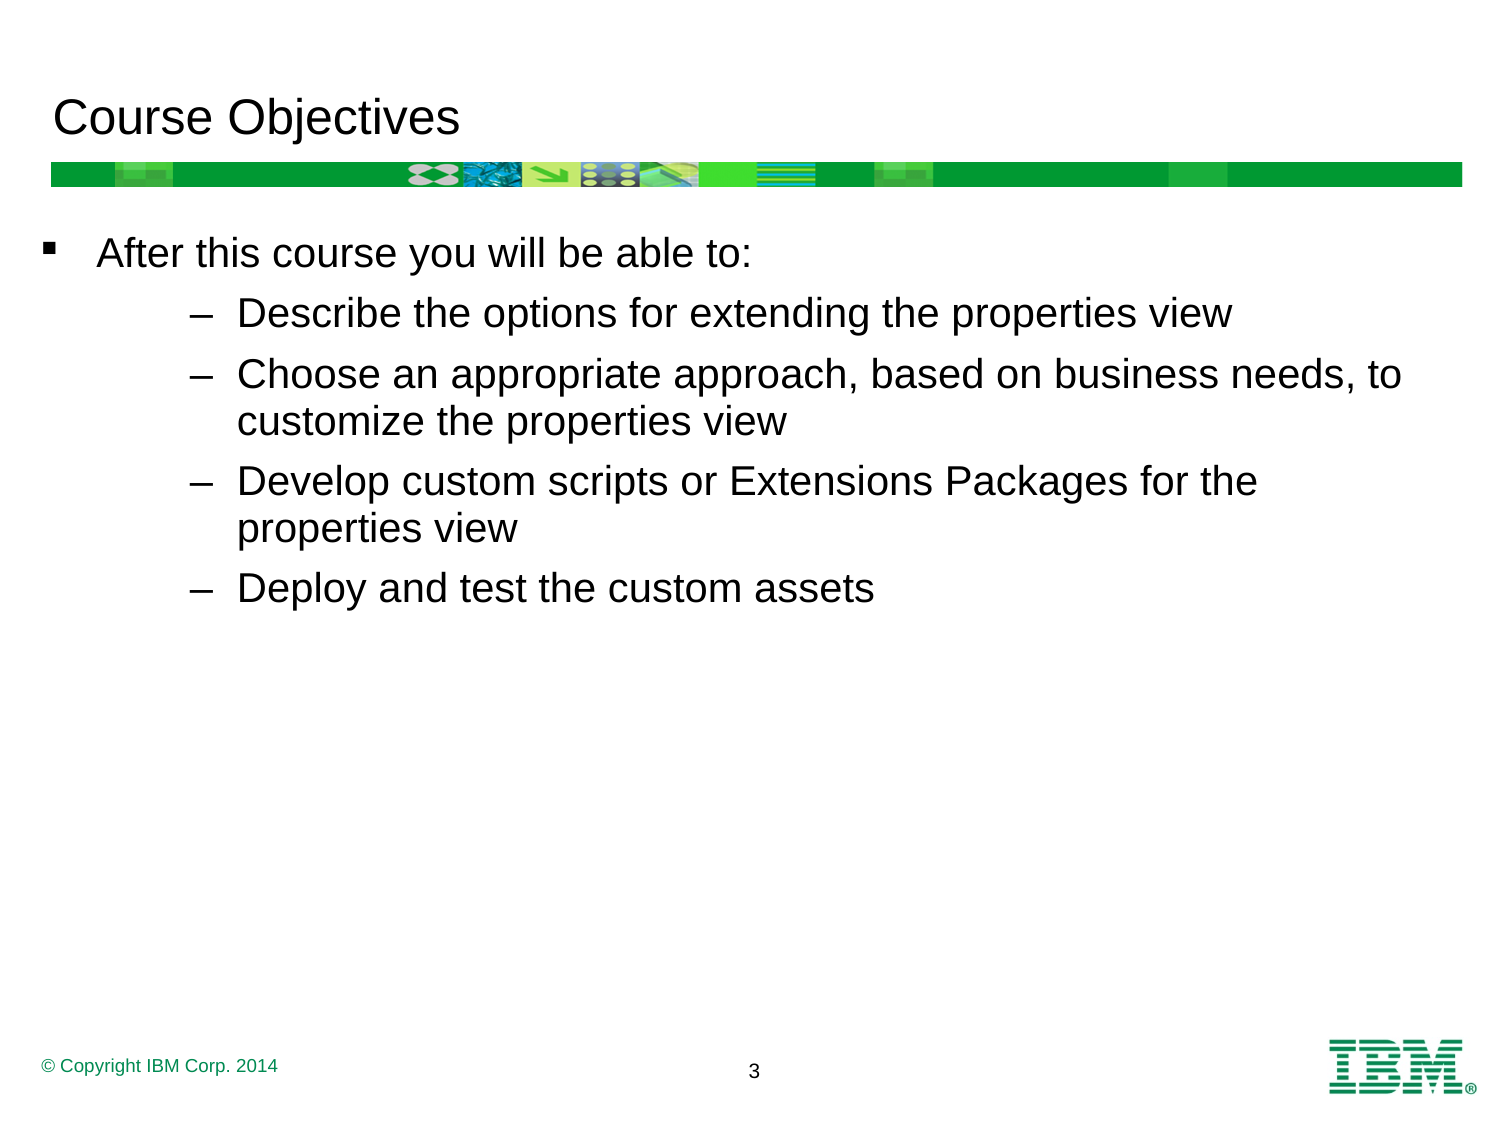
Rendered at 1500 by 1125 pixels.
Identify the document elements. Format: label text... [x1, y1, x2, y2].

title Course Objectives [37, 45, 1388, 188]
list After this course you will be able to: Describe the options for extending the properties view Choose an appropriate approach, based on business needs, to customize the properties view Develop custom scripts or Extensions Packages for the properties view Deploy and test the custom assets [24, 220, 1463, 1038]
picture [1327, 1037, 1479, 1096]
picture [50, 161, 1463, 189]
